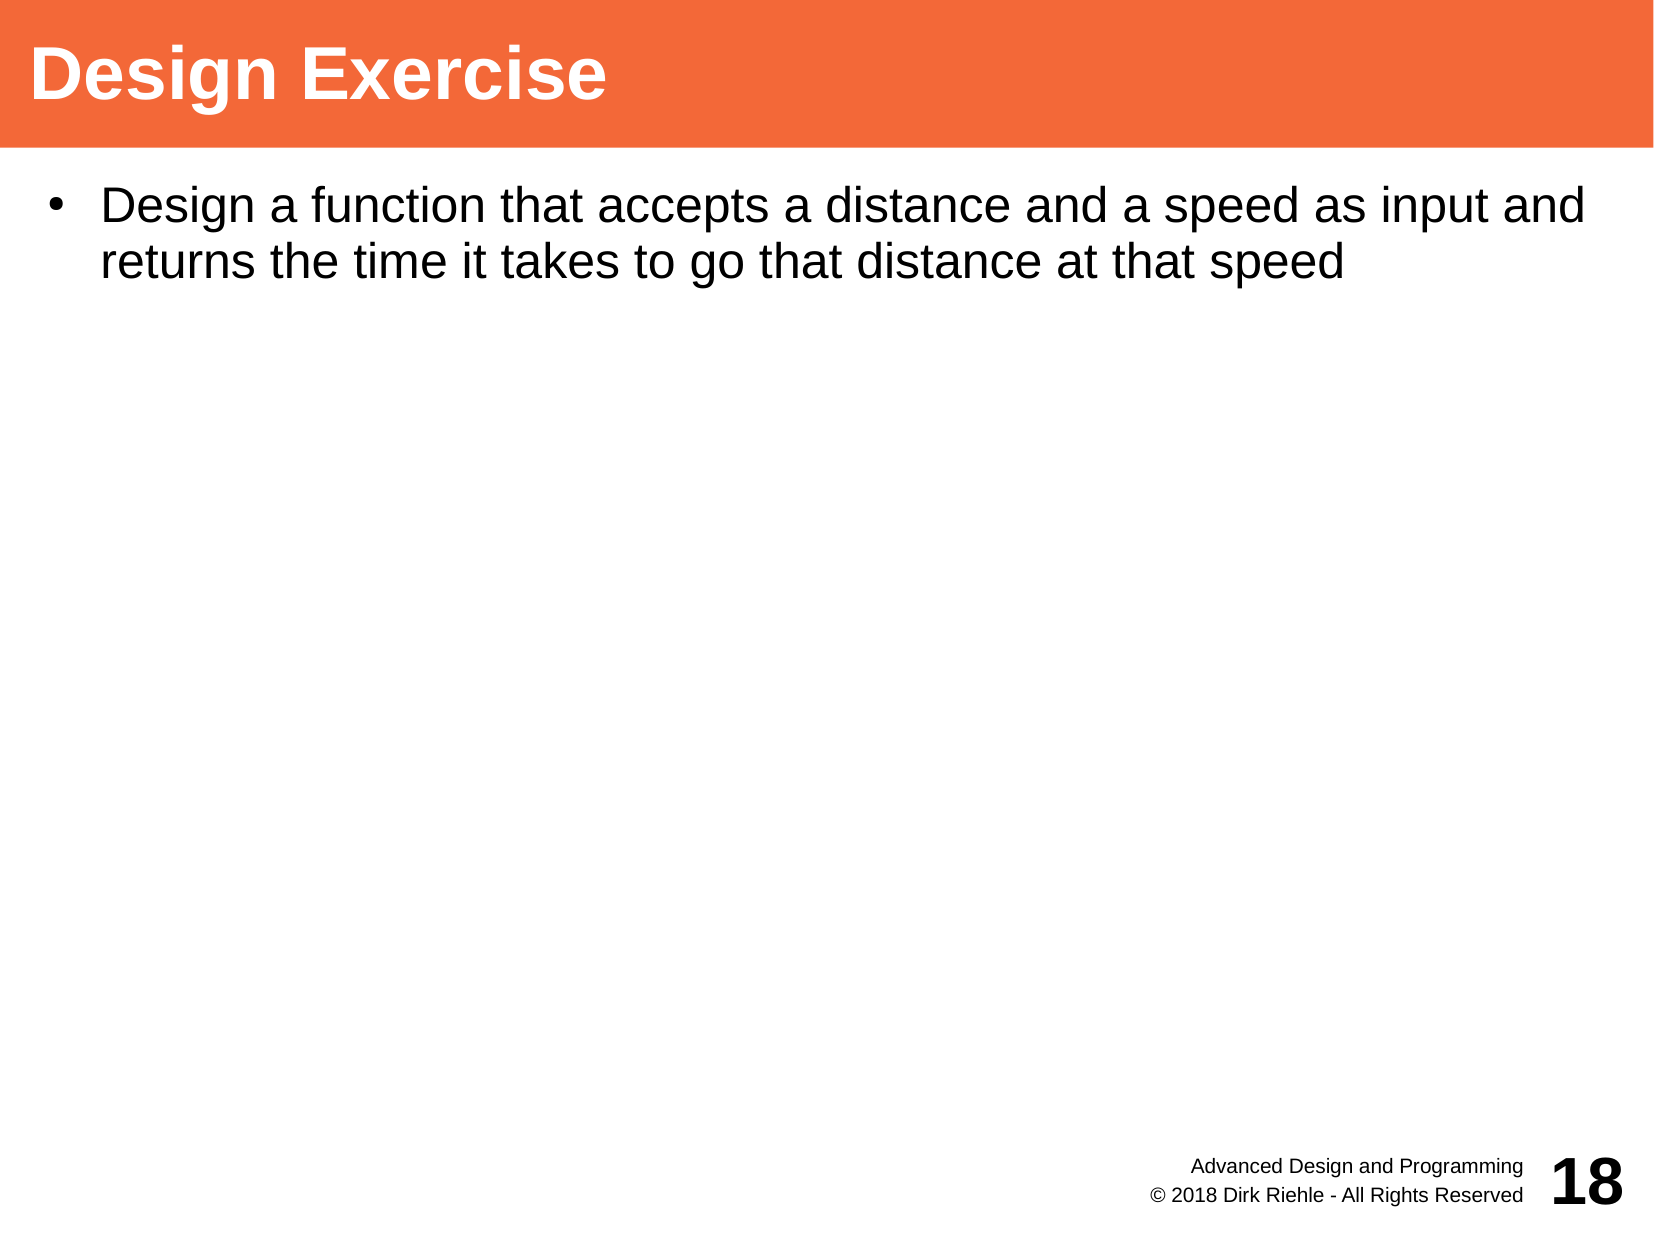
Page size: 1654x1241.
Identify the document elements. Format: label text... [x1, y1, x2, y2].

list Design a function that accepts a distance and a speed as input and returns the time it takes to go that distance at that speed [29, 177, 1625, 1063]
title Design Exercise [0, 0, 1654, 148]
